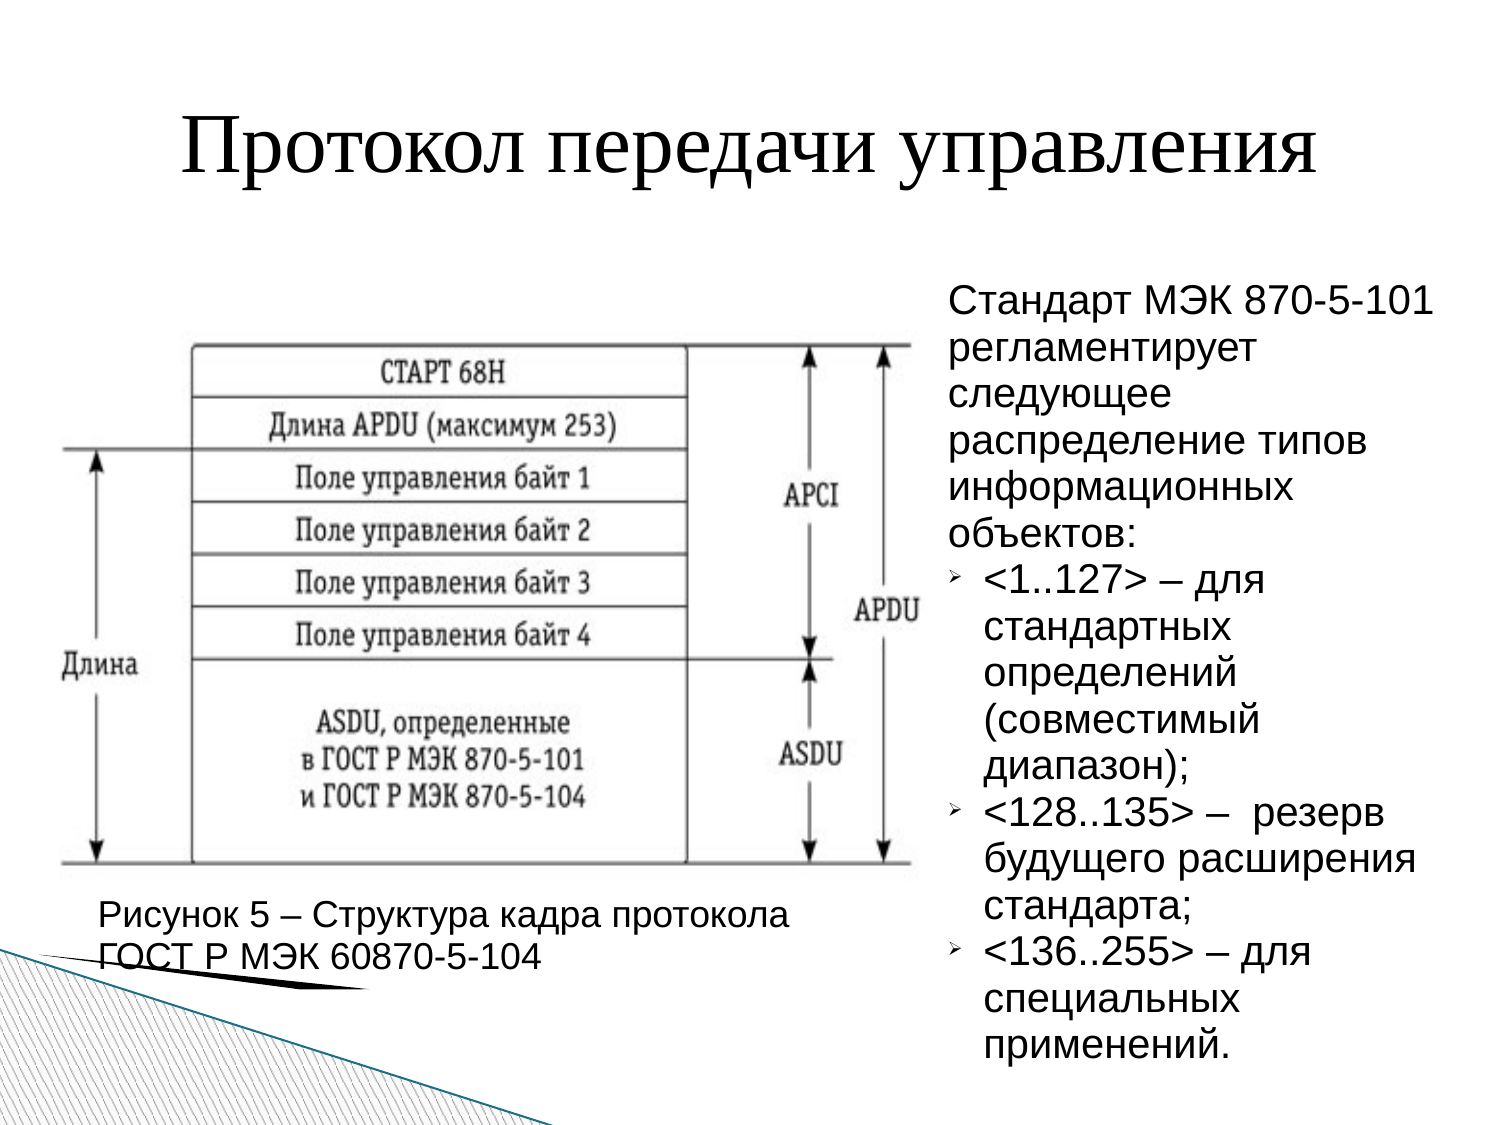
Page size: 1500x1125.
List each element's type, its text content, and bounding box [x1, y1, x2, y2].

text_box Стандарт МЭК 870-5-101 регламентирует следующее распределение типов информационных объектов: <1..127> – для стандартных определений (совместимый диапазон); <128..135> – резерв будущего расширения стандарта; <136..255> – для специальных применений. [933, 269, 1477, 1075]
picture [0, 952, 543, 1125]
text_box Рисунок 5 – Структура кадра протокола ГОСТ Р МЭК 60870-5-104 [82, 885, 933, 985]
title Протокол передачи управления [75, 45, 1425, 233]
picture [59, 330, 929, 886]
